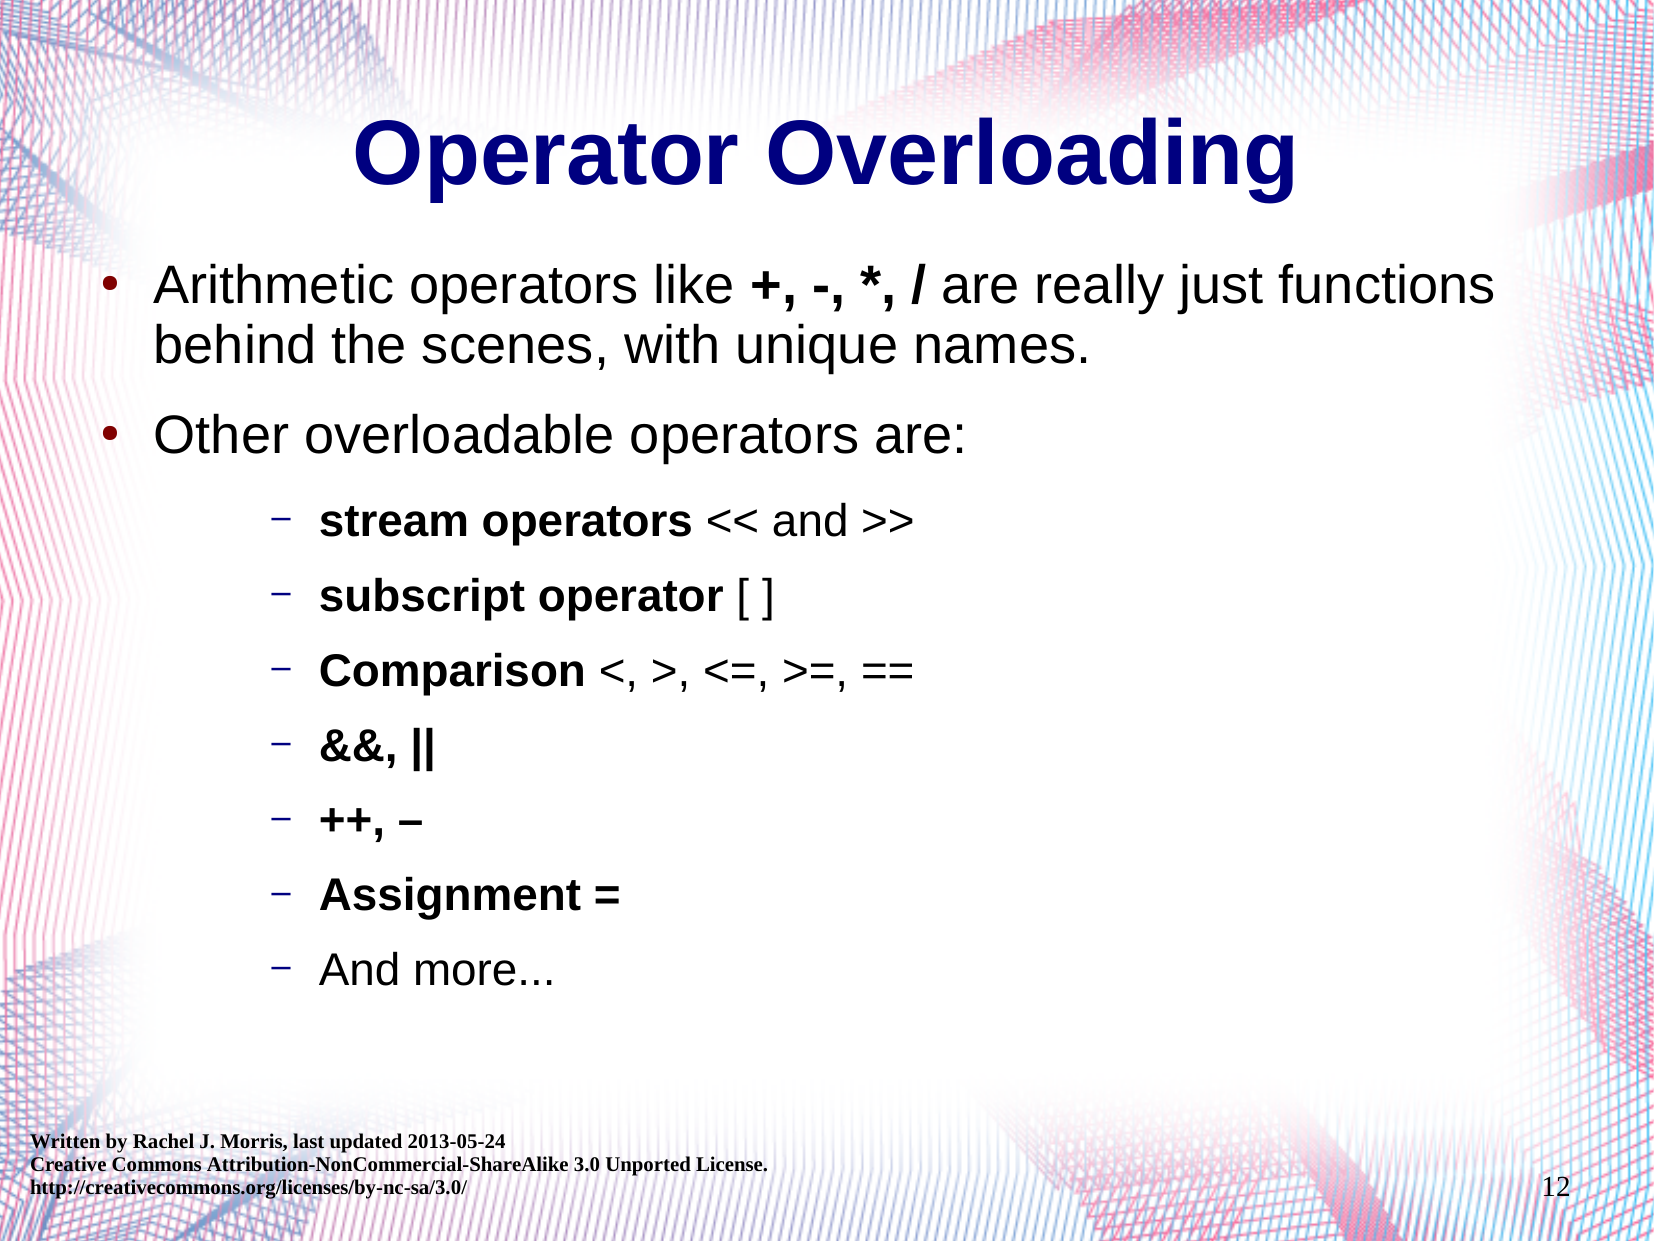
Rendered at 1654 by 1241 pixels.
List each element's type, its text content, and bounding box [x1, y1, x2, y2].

picture [0, 0, 1654, 1241]
list Arithmetic operators like +, -, *, / are really just functions behind the scenes, with unique names. Other overloadable operators are: stream operators << and >> subscript operator [ ] Comparison <, >, <=, >=, == &&, || ++, – Assignment = And more... [82, 254, 1571, 996]
title Operator Overloading [82, 49, 1571, 254]
